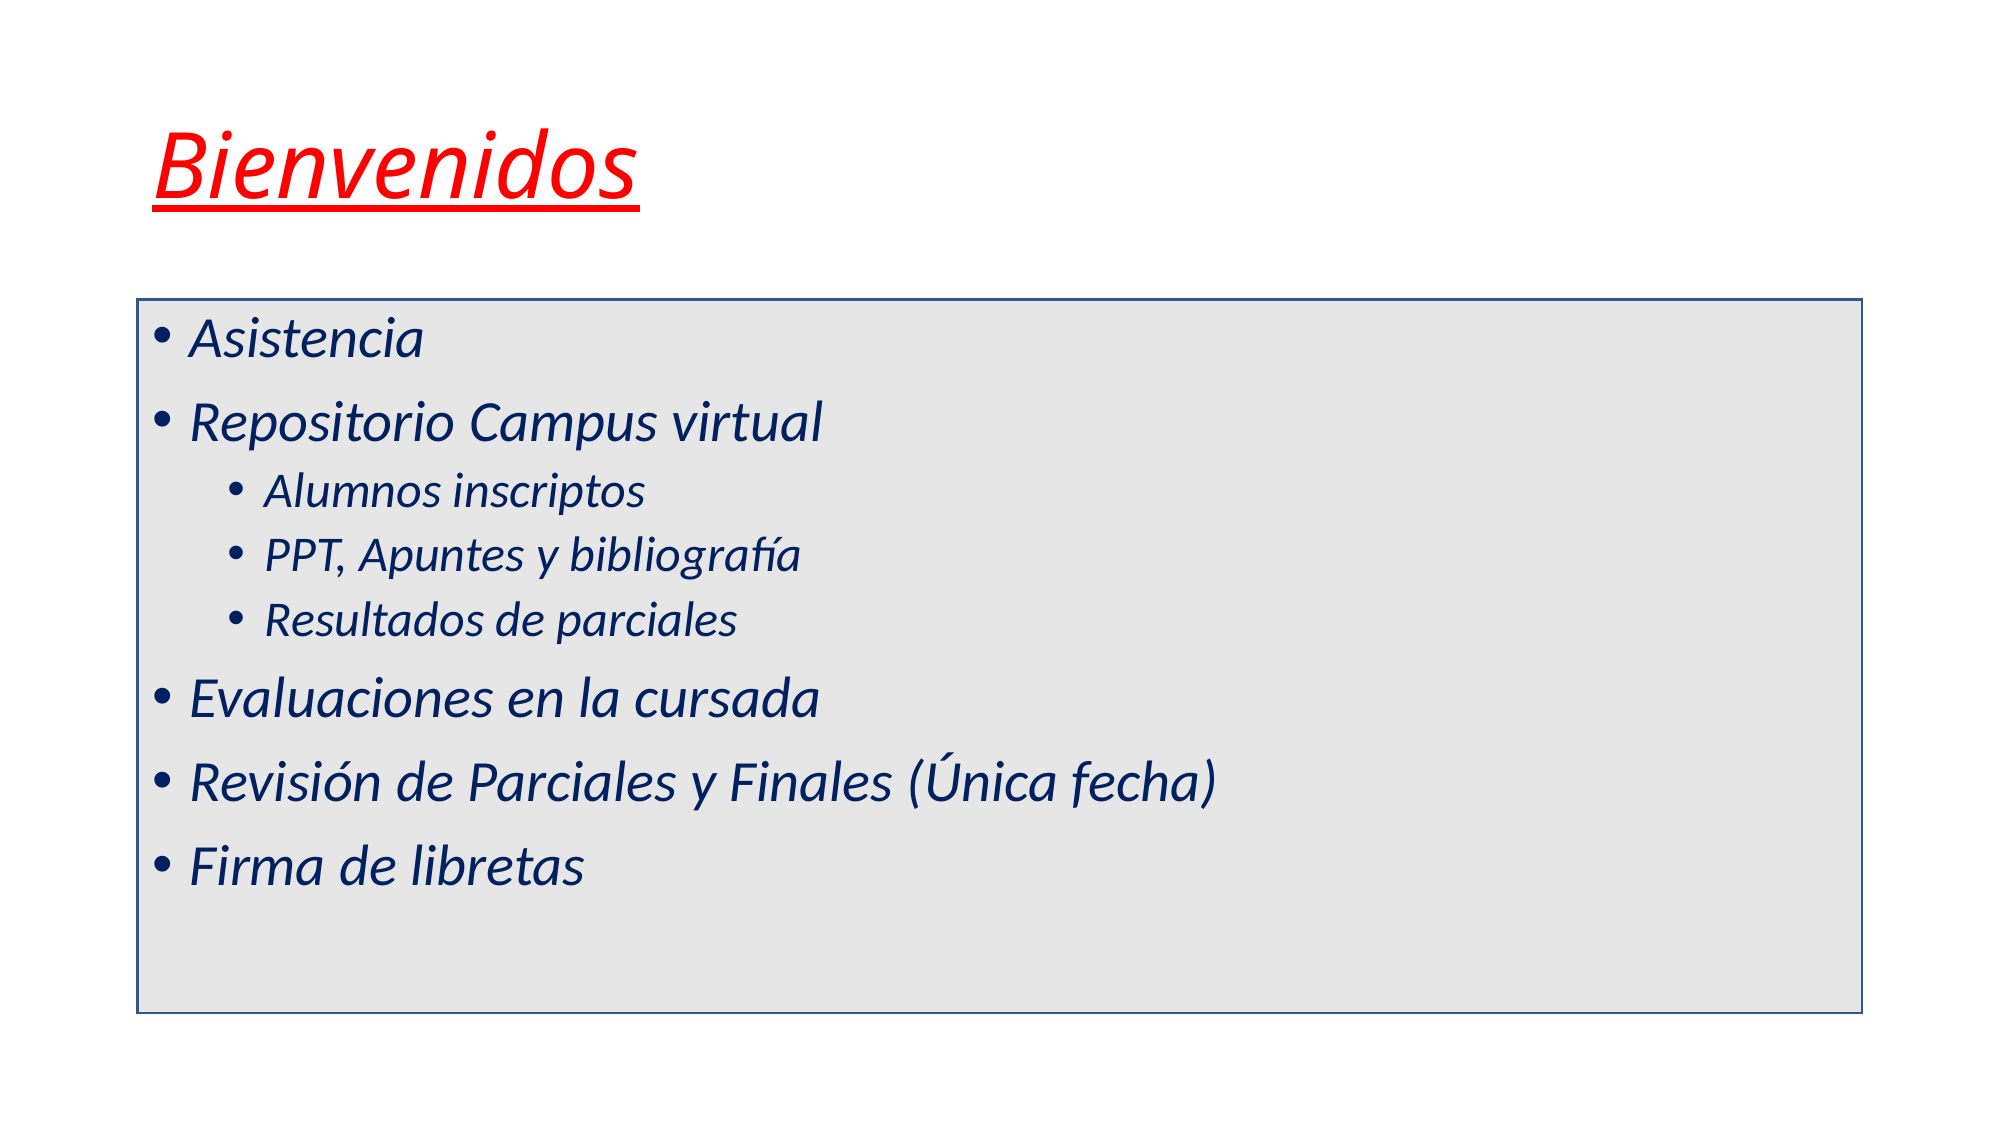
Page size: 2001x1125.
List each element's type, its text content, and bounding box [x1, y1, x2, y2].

title Bienvenidos [137, 59, 1863, 278]
list Asistencia Repositorio Campus virtual Alumnos inscriptos PPT, Apuntes y bibliografía Resultados de parciales Evaluaciones en la cursada Revisión de Parciales y Finales (Única fecha) Firma de libretas [137, 299, 1863, 1014]
